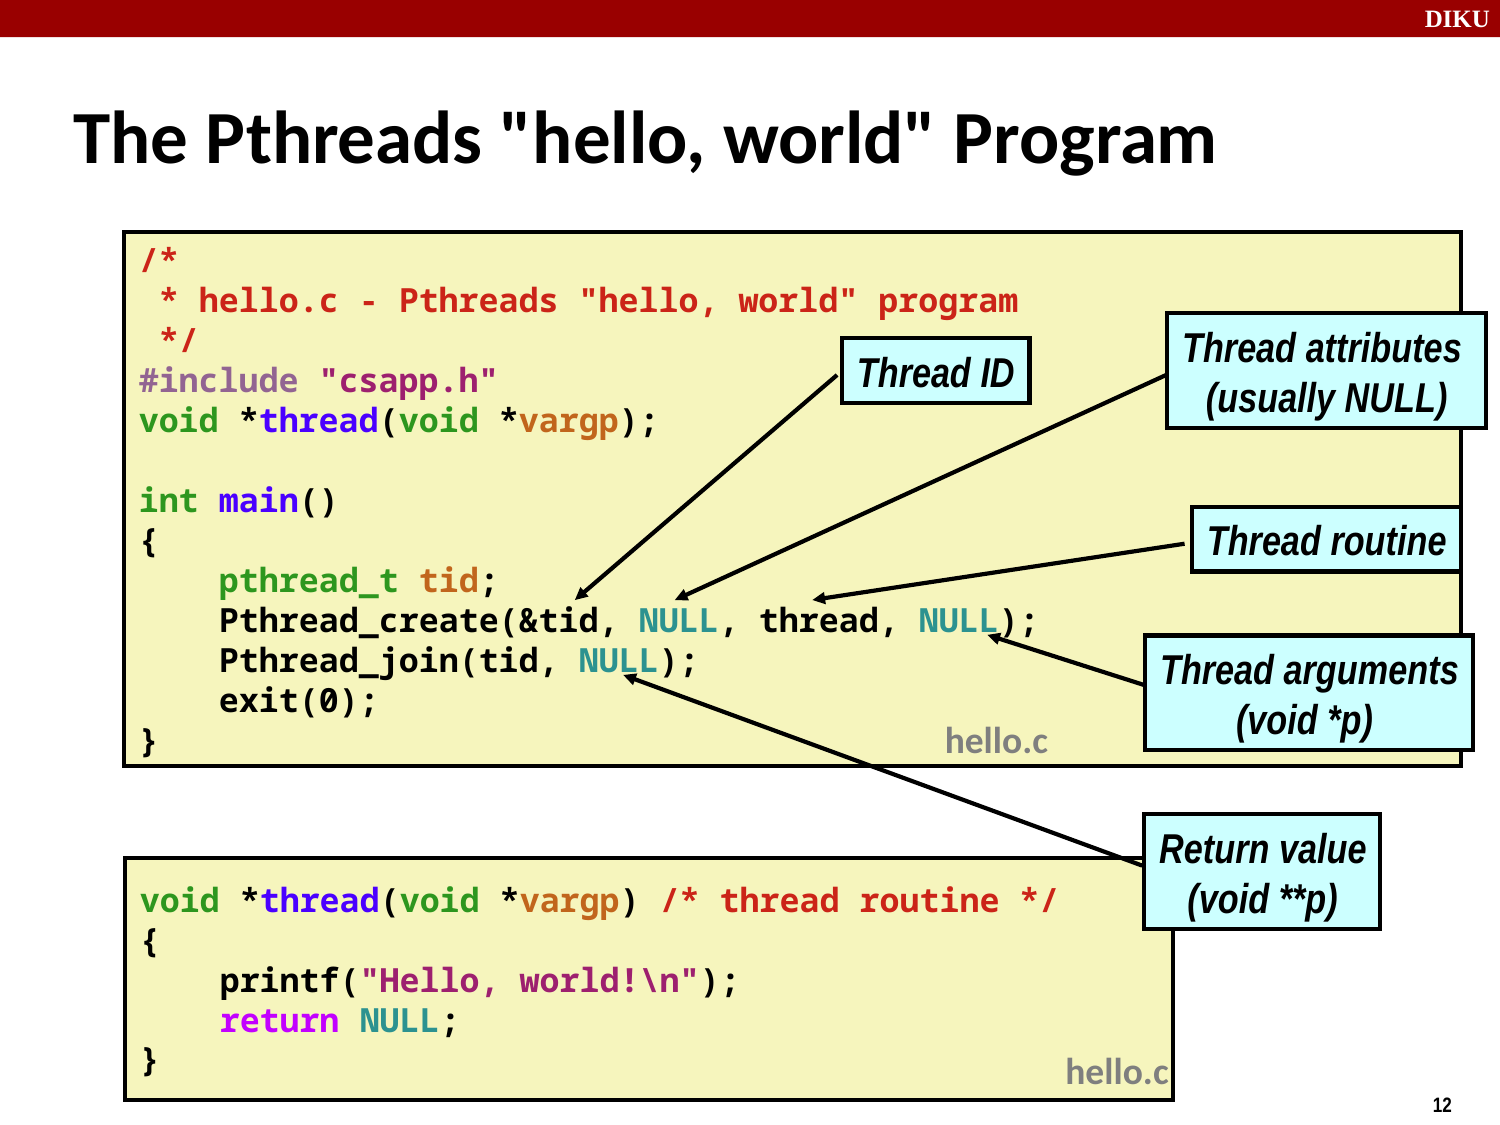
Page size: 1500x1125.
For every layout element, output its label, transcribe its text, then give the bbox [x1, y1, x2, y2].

text_box Thread arguments (void *p) [1145, 635, 1474, 751]
text_box The Pthreads "hello, world" Program [58, 71, 1304, 197]
text_box hello.c [1050, 1039, 1184, 1100]
text_box Thread attributes (usually NULL) [1167, 312, 1486, 428]
text_box hello.c [930, 708, 1064, 769]
text_box Thread routine [1192, 506, 1462, 572]
text_box /* * hello.c - Pthreads "hello, world" program */ #include "csapp.h" void *thread(void *vargp); int main() { pthread_t tid; Pthread_create(&tid, NULL, thread, NULL); Pthread_join(tid, NULL); exit(0); } [124, 232, 1462, 767]
text_box void *thread(void *vargp) /* thread routine */ { printf("Hello, world!\n"); return NULL; } [124, 857, 1173, 1100]
text_box Thread ID [842, 338, 1030, 403]
text_box Return value (void **p) [1144, 814, 1380, 929]
